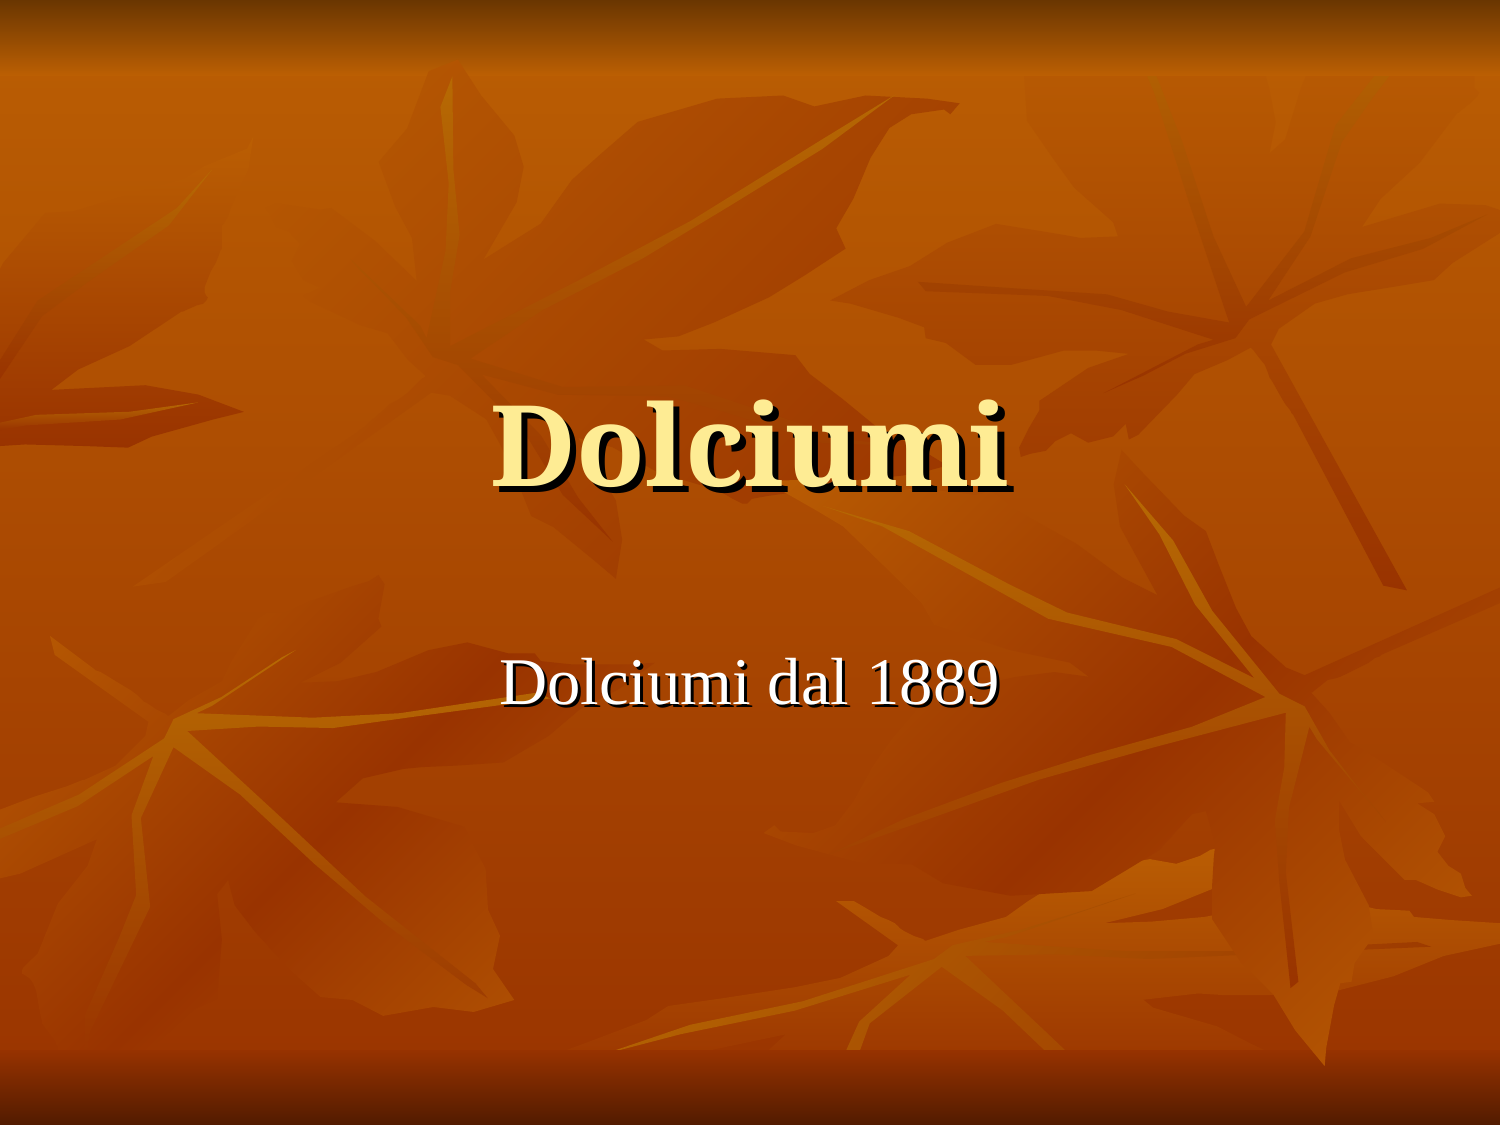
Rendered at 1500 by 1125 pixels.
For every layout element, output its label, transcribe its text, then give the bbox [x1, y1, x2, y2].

subtitle Dolciumi dal 1889 [225, 637, 1276, 926]
title Dolciumi [112, 299, 1388, 585]
